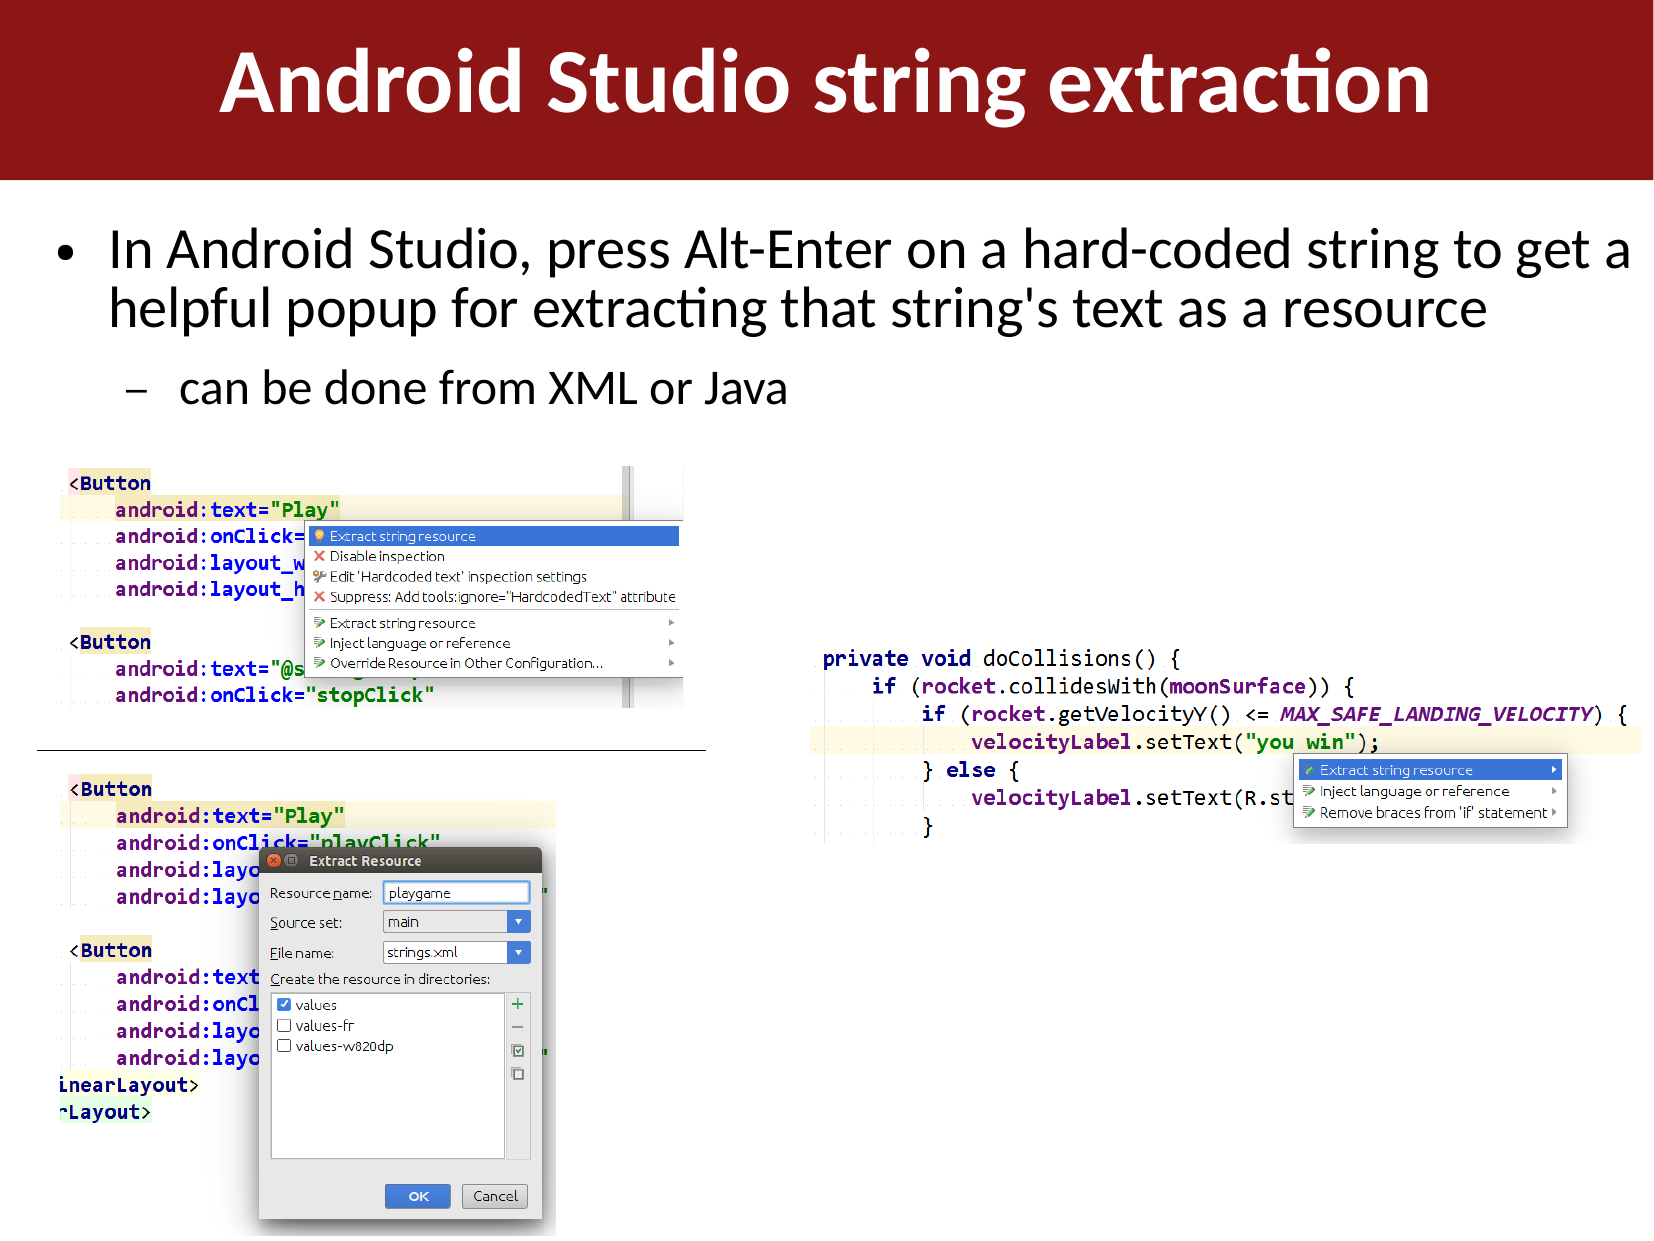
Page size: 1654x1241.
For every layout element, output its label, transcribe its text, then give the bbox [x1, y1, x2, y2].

picture [60, 466, 684, 708]
picture [60, 765, 556, 1236]
title Android Studio string extraction [0, 0, 1654, 181]
list In Android Studio, press Alt-Enter on a hard-coded string to get a helpful popup for extracting that string's text as a resource can be done from XML or Java [37, 225, 1636, 1186]
picture [810, 644, 1641, 844]
